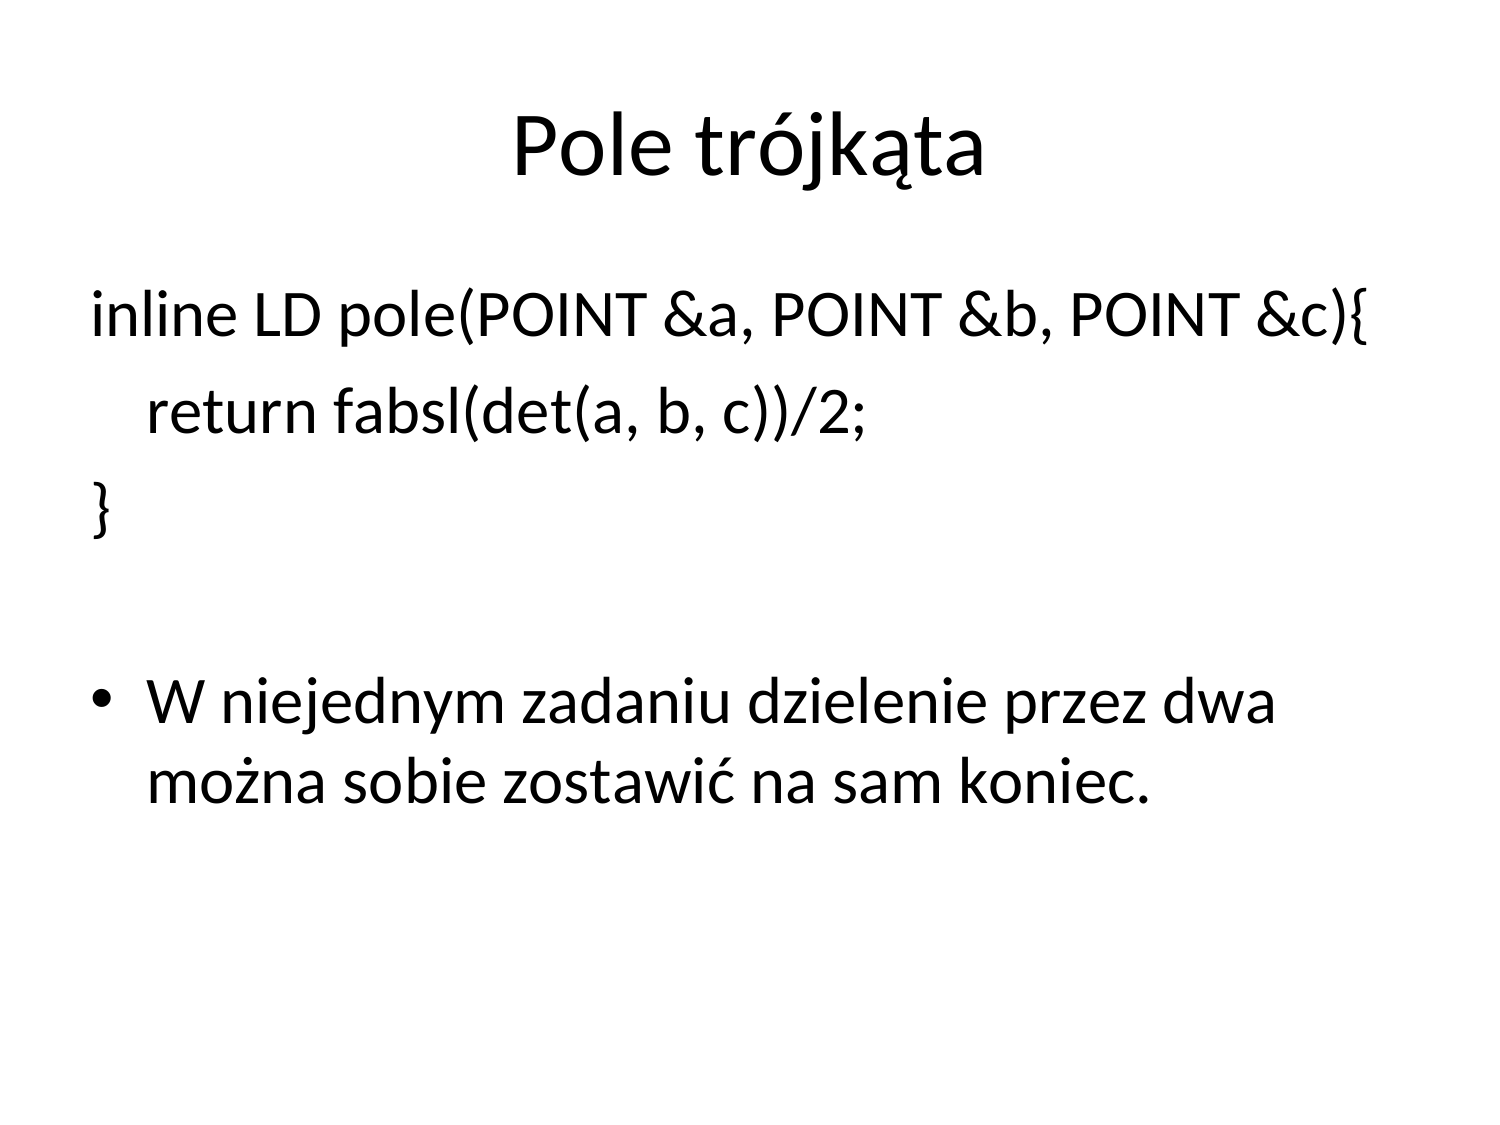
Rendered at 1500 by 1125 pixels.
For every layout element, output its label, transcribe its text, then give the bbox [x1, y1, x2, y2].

title Pole trójkąta [75, 45, 1426, 233]
list inline LD pole(POINT &a, POINT &b, POINT &c){ return fabsl(det(a, b, c))/2; } W niejednym zadaniu dzielenie przez dwa można sobie zostawić na sam koniec. [75, 262, 1426, 1005]
